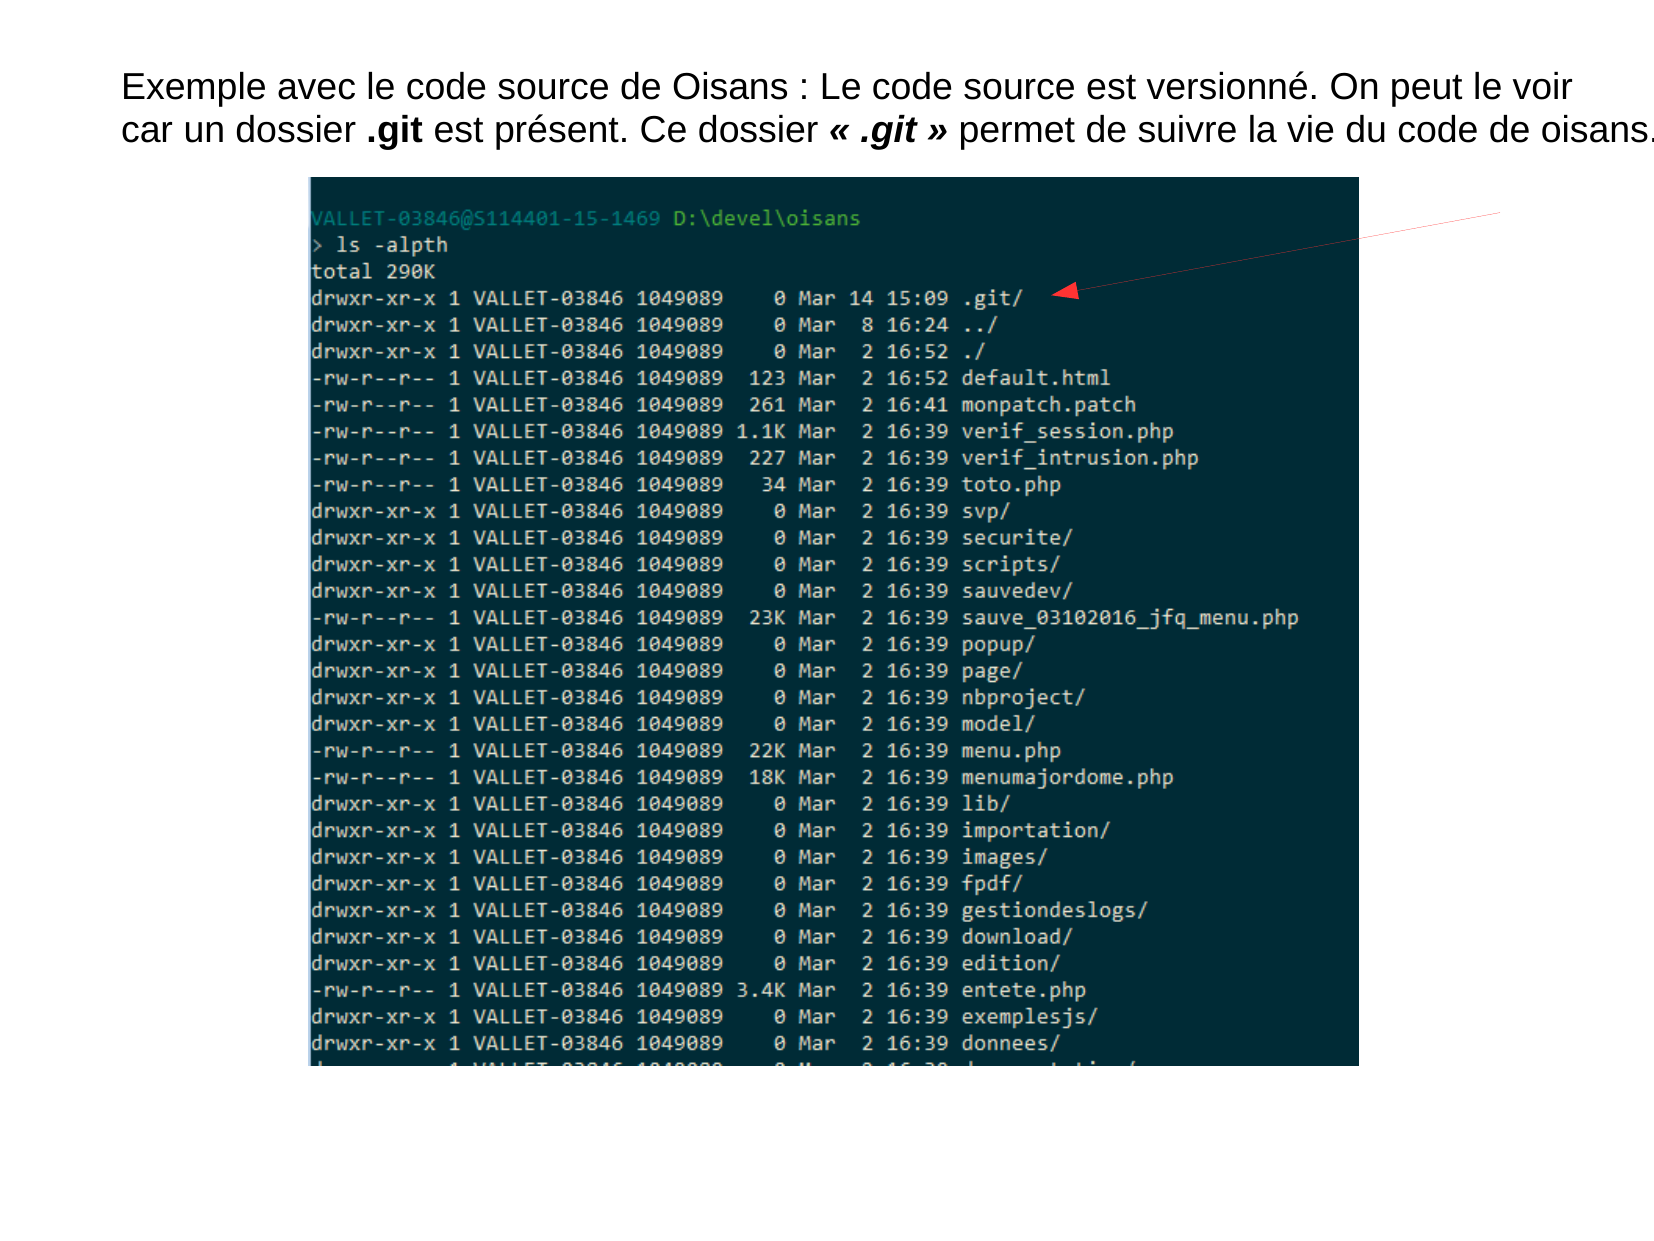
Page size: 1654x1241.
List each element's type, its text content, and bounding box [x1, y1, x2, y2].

picture [350, 294, 360, 305]
picture [938, 770, 948, 784]
picture [862, 291, 873, 305]
picture [467, 216, 473, 225]
picture [938, 398, 948, 411]
picture [425, 720, 435, 731]
picture [525, 770, 534, 784]
picture [775, 956, 786, 970]
picture [713, 371, 723, 385]
picture [487, 770, 498, 784]
picture [863, 424, 873, 438]
picture [612, 770, 623, 784]
picture [650, 531, 673, 544]
picture [826, 720, 836, 730]
picture [538, 690, 548, 704]
picture [889, 770, 898, 784]
picture [799, 451, 822, 464]
picture [1063, 582, 1072, 599]
picture [938, 1036, 948, 1050]
picture [350, 348, 373, 358]
picture [775, 531, 786, 544]
picture [525, 557, 534, 571]
picture [388, 348, 411, 358]
picture [562, 318, 573, 331]
picture [363, 454, 373, 464]
picture [826, 481, 836, 491]
picture [976, 827, 1024, 842]
picture [676, 557, 711, 571]
picture [926, 424, 935, 438]
picture [975, 560, 985, 571]
picture [517, 211, 523, 224]
picture [451, 291, 460, 305]
picture [562, 903, 573, 917]
picture [487, 371, 498, 385]
picture [799, 1036, 822, 1050]
picture [888, 744, 898, 757]
picture [388, 587, 398, 597]
picture [1013, 773, 1035, 784]
picture [425, 853, 435, 864]
picture [1025, 823, 1035, 837]
picture [863, 531, 873, 544]
picture [412, 265, 435, 278]
picture [338, 236, 346, 252]
picture [325, 960, 348, 970]
picture [487, 983, 498, 997]
picture [888, 451, 897, 464]
picture [425, 960, 436, 970]
picture [474, 398, 486, 411]
picture [487, 611, 498, 624]
picture [1001, 614, 1024, 624]
picture [1000, 720, 1011, 731]
picture [1075, 986, 1086, 1001]
picture [562, 584, 573, 597]
picture [562, 797, 573, 810]
picture [587, 557, 623, 571]
picture [337, 265, 347, 278]
picture [926, 664, 935, 677]
picture [576, 398, 584, 411]
picture [1026, 529, 1035, 544]
picture [525, 477, 534, 491]
picture [474, 1010, 486, 1023]
picture [799, 637, 822, 651]
picture [538, 797, 548, 810]
picture [900, 477, 911, 491]
picture [474, 318, 486, 331]
picture [474, 477, 486, 491]
picture [1025, 742, 1047, 762]
picture [863, 584, 872, 597]
picture [376, 211, 384, 225]
picture [325, 560, 348, 571]
picture [938, 371, 947, 385]
picture [938, 637, 948, 651]
picture [713, 877, 723, 890]
picture [363, 374, 373, 385]
picture [412, 241, 423, 256]
picture [826, 321, 836, 331]
picture [775, 1036, 786, 1050]
picture [576, 1036, 584, 1050]
picture [888, 983, 897, 997]
picture [713, 690, 723, 704]
picture [562, 823, 573, 837]
picture [676, 477, 711, 491]
picture [674, 211, 686, 225]
picture [502, 877, 510, 890]
picture [474, 664, 486, 677]
picture [799, 903, 822, 917]
picture [638, 1010, 648, 1023]
picture [1125, 611, 1136, 624]
picture [1101, 369, 1110, 385]
picture [938, 611, 949, 624]
picture [900, 557, 911, 571]
picture [900, 451, 911, 464]
picture [713, 584, 723, 597]
picture [826, 827, 836, 837]
picture [650, 504, 672, 518]
picture [976, 853, 997, 864]
picture [976, 933, 1010, 943]
picture [1039, 769, 1047, 788]
picture [1076, 427, 1085, 438]
picture [325, 880, 360, 890]
picture [1012, 423, 1023, 438]
picture [888, 850, 897, 864]
picture [325, 534, 360, 544]
picture [525, 956, 534, 970]
picture [1163, 609, 1174, 624]
picture [442, 211, 447, 225]
picture [487, 637, 498, 651]
picture [826, 427, 836, 438]
picture [576, 877, 584, 890]
picture [963, 715, 997, 731]
picture [525, 611, 534, 624]
picture [650, 850, 673, 864]
picture [587, 956, 623, 970]
picture [826, 374, 836, 385]
picture [474, 291, 486, 305]
picture [450, 956, 460, 970]
picture [713, 424, 723, 438]
picture [514, 345, 523, 358]
picture [525, 717, 534, 731]
picture [425, 294, 435, 305]
picture [514, 584, 522, 597]
picture [1138, 769, 1160, 788]
picture [1201, 614, 1235, 624]
picture [450, 398, 460, 411]
picture [638, 531, 648, 544]
picture [713, 823, 723, 837]
picture [502, 770, 510, 784]
picture [425, 1013, 436, 1023]
picture [562, 930, 573, 943]
picture [1026, 960, 1047, 970]
picture [425, 507, 435, 518]
picture [888, 717, 897, 731]
picture [775, 930, 786, 943]
picture [502, 371, 509, 385]
picture [525, 877, 534, 890]
picture [450, 717, 459, 731]
picture [451, 770, 460, 784]
picture [638, 424, 648, 438]
picture [888, 956, 898, 970]
picture [863, 930, 873, 943]
picture [325, 667, 360, 677]
picture [502, 850, 509, 864]
picture [650, 1010, 673, 1023]
picture [713, 770, 723, 784]
picture [525, 983, 534, 997]
picture [775, 690, 786, 704]
picture [799, 531, 822, 544]
picture [587, 1010, 623, 1023]
picture [562, 664, 573, 677]
picture [826, 906, 836, 917]
picture [551, 211, 559, 225]
picture [888, 531, 898, 544]
picture [425, 880, 436, 890]
picture [900, 850, 911, 864]
picture [826, 1039, 836, 1050]
picture [926, 531, 935, 544]
picture [799, 1010, 822, 1023]
picture [888, 318, 897, 331]
picture [826, 348, 836, 358]
picture [538, 877, 548, 890]
picture [502, 424, 510, 438]
picture [538, 531, 548, 544]
picture [926, 770, 935, 784]
picture [1175, 614, 1199, 629]
picture [325, 321, 360, 331]
picture [450, 318, 459, 331]
picture [775, 717, 786, 731]
picture [538, 983, 548, 997]
picture [713, 903, 723, 917]
picture [325, 747, 348, 757]
picture [451, 214, 457, 223]
picture [514, 531, 534, 544]
picture [763, 371, 772, 385]
picture [514, 744, 523, 757]
picture [926, 557, 935, 571]
picture [889, 903, 898, 917]
picture [325, 294, 348, 305]
picture [451, 690, 460, 704]
picture [926, 877, 935, 890]
picture [474, 344, 486, 358]
picture [514, 664, 523, 677]
picture [474, 770, 486, 784]
picture [863, 1036, 873, 1050]
picture [576, 477, 584, 491]
picture [926, 611, 935, 624]
picture [576, 318, 584, 331]
picture [926, 504, 935, 518]
picture [1051, 1035, 1060, 1051]
picture [799, 877, 822, 890]
picture [926, 930, 935, 943]
picture [450, 930, 460, 943]
picture [851, 215, 860, 225]
picture [363, 507, 373, 518]
picture [525, 797, 534, 810]
picture [487, 398, 498, 411]
picture [450, 584, 459, 597]
picture [576, 637, 584, 651]
picture [776, 210, 784, 227]
picture [1089, 1008, 1097, 1025]
picture [863, 956, 873, 970]
picture [1114, 611, 1123, 624]
picture [576, 291, 584, 305]
picture [562, 531, 573, 544]
picture [638, 637, 647, 651]
picture [863, 451, 872, 464]
picture [487, 823, 498, 837]
picture [900, 637, 911, 651]
picture [474, 371, 486, 385]
picture [1039, 449, 1047, 464]
picture [388, 560, 398, 571]
picture [1163, 449, 1185, 469]
picture [562, 371, 573, 385]
picture [514, 291, 523, 305]
picture [763, 451, 772, 464]
picture [938, 797, 948, 810]
picture [638, 983, 647, 997]
picture [925, 398, 936, 411]
picture [763, 424, 786, 438]
picture [638, 371, 647, 385]
picture [1100, 398, 1110, 411]
picture [1114, 449, 1122, 464]
picture [325, 374, 348, 385]
picture [587, 1036, 623, 1050]
picture [975, 875, 997, 895]
picture [487, 664, 498, 677]
picture [712, 318, 723, 331]
picture [638, 664, 647, 677]
picture [1026, 557, 1035, 571]
picture [474, 557, 486, 571]
picture [975, 427, 999, 438]
picture [474, 504, 486, 518]
picture [576, 744, 584, 757]
picture [964, 848, 972, 864]
picture [712, 664, 723, 677]
picture [1076, 906, 1085, 917]
picture [964, 534, 972, 544]
picture [650, 770, 673, 784]
picture [352, 212, 359, 225]
picture [474, 850, 486, 864]
picture [775, 664, 786, 677]
picture [799, 770, 822, 784]
picture [325, 1013, 360, 1023]
picture [713, 611, 723, 624]
picture [987, 1013, 998, 1023]
picture [514, 850, 522, 864]
picture [763, 210, 772, 225]
picture [525, 344, 534, 358]
picture [799, 584, 822, 597]
picture [576, 797, 584, 810]
picture [325, 268, 336, 278]
picture [650, 983, 673, 997]
picture [676, 344, 711, 358]
picture [425, 560, 436, 571]
picture [963, 454, 974, 464]
picture [612, 637, 623, 651]
picture [1025, 398, 1035, 411]
picture [425, 800, 435, 810]
picture [888, 930, 898, 943]
picture [1051, 611, 1060, 624]
picture [363, 720, 373, 730]
picture [525, 451, 534, 464]
picture [587, 850, 623, 864]
picture [863, 797, 873, 810]
picture [487, 956, 498, 970]
picture [538, 823, 548, 837]
picture [863, 504, 873, 518]
picture [676, 983, 711, 997]
picture [1001, 556, 1024, 576]
picture [502, 823, 510, 837]
picture [325, 720, 360, 731]
picture [487, 451, 498, 464]
picture [425, 906, 435, 917]
picture [502, 451, 509, 464]
picture [763, 477, 786, 491]
picture [926, 850, 935, 864]
picture [938, 717, 948, 731]
picture [900, 797, 911, 810]
picture [1064, 690, 1072, 704]
picture [863, 611, 873, 624]
picture [474, 744, 486, 757]
picture [538, 611, 547, 624]
picture [363, 427, 373, 438]
picture [638, 291, 648, 305]
picture [938, 451, 948, 464]
picture [888, 557, 898, 571]
picture [926, 318, 935, 331]
picture [888, 584, 897, 597]
picture [962, 667, 985, 682]
picture [638, 903, 648, 917]
picture [1025, 476, 1047, 496]
picture [1163, 427, 1174, 442]
picture [474, 451, 486, 464]
picture [514, 823, 523, 837]
picture [514, 424, 523, 438]
picture [826, 693, 836, 704]
picture [775, 398, 785, 411]
picture [325, 693, 348, 704]
picture [700, 744, 711, 757]
picture [713, 1036, 723, 1050]
picture [587, 371, 598, 385]
picture [538, 557, 548, 571]
picture [888, 690, 898, 704]
picture [576, 983, 584, 997]
picture [525, 1010, 534, 1023]
picture [587, 717, 623, 731]
picture [514, 398, 523, 411]
picture [502, 1036, 510, 1050]
picture [1163, 773, 1174, 788]
picture [1014, 960, 1022, 970]
picture [1126, 906, 1135, 917]
picture [863, 717, 872, 731]
picture [863, 637, 873, 651]
picture [900, 318, 911, 331]
picture [799, 371, 822, 385]
picture [937, 318, 948, 331]
picture [1001, 903, 1010, 917]
picture [538, 318, 548, 331]
picture [350, 693, 360, 704]
picture [363, 640, 373, 651]
picture [962, 1035, 972, 1050]
picture [1001, 956, 1010, 970]
picture [587, 477, 623, 491]
picture [388, 294, 398, 305]
picture [525, 291, 534, 305]
picture [400, 560, 411, 571]
picture [350, 960, 373, 970]
picture [538, 717, 548, 731]
picture [474, 823, 486, 837]
picture [487, 1010, 498, 1023]
picture [514, 557, 523, 571]
picture [863, 877, 873, 890]
picture [487, 690, 498, 704]
picture [938, 344, 948, 358]
picture [750, 744, 786, 757]
picture [676, 371, 711, 385]
picture [363, 933, 373, 943]
picture [576, 451, 584, 464]
picture [538, 903, 548, 917]
picture [587, 770, 610, 784]
picture [514, 690, 523, 704]
picture [400, 747, 411, 757]
picture [638, 797, 648, 810]
picture [650, 424, 673, 438]
picture [713, 451, 723, 464]
picture [926, 371, 935, 385]
picture [799, 690, 822, 704]
picture [576, 770, 584, 784]
picture [926, 903, 935, 917]
picture [900, 371, 911, 385]
picture [799, 291, 822, 305]
picture [474, 797, 486, 810]
picture [639, 213, 645, 222]
picture [538, 956, 547, 970]
picture [538, 398, 548, 411]
picture [1039, 1039, 1047, 1050]
picture [638, 850, 647, 864]
picture [963, 614, 972, 624]
picture [712, 797, 723, 810]
picture [388, 906, 398, 917]
picture [388, 1013, 411, 1023]
picture [514, 451, 522, 464]
picture [525, 744, 534, 757]
picture [799, 823, 822, 837]
picture [1125, 396, 1135, 411]
picture [638, 477, 648, 491]
picture [799, 398, 822, 411]
picture [713, 1010, 723, 1023]
picture [525, 504, 534, 518]
picture [975, 906, 986, 917]
picture [675, 717, 711, 731]
picture [713, 344, 723, 358]
picture [988, 560, 999, 571]
picture [801, 215, 809, 225]
picture [474, 531, 486, 544]
picture [799, 557, 822, 571]
picture [976, 795, 984, 810]
picture [1026, 933, 1047, 943]
picture [650, 956, 673, 970]
picture [1137, 609, 1160, 629]
picture [587, 531, 623, 544]
picture [325, 587, 360, 597]
picture [900, 504, 911, 518]
picture [562, 1010, 573, 1023]
picture [650, 823, 673, 837]
picture [1014, 902, 1022, 917]
picture [538, 1010, 548, 1023]
picture [325, 427, 348, 438]
picture [1064, 529, 1072, 546]
picture [388, 265, 410, 278]
picture [863, 983, 872, 997]
picture [363, 560, 373, 571]
picture [1001, 291, 1010, 305]
picture [1100, 611, 1111, 624]
picture [650, 717, 673, 731]
picture [676, 823, 711, 837]
picture [525, 371, 534, 385]
picture [938, 477, 949, 489]
picture [487, 850, 498, 864]
picture [826, 853, 836, 864]
picture [799, 717, 822, 731]
picture [325, 1039, 348, 1050]
picture [487, 584, 498, 597]
picture [576, 584, 584, 597]
picture [900, 717, 911, 731]
picture [1139, 902, 1147, 918]
picture [964, 507, 972, 518]
picture [799, 983, 822, 997]
picture [863, 371, 872, 385]
picture [1263, 609, 1285, 629]
picture [325, 986, 348, 997]
picture [525, 664, 534, 677]
picture [738, 983, 747, 997]
picture [975, 689, 1024, 709]
picture [538, 584, 548, 597]
picture [826, 1013, 836, 1023]
picture [900, 877, 911, 890]
picture [1000, 795, 1010, 812]
picture [425, 348, 436, 358]
picture [1062, 370, 1072, 385]
picture [1038, 611, 1049, 624]
picture [451, 983, 459, 997]
picture [400, 960, 411, 970]
picture [775, 584, 786, 597]
picture [562, 637, 573, 651]
picture [888, 424, 898, 438]
picture [638, 877, 648, 890]
picture [826, 986, 836, 997]
picture [388, 1039, 398, 1050]
picture [514, 770, 522, 784]
picture [562, 1036, 573, 1050]
picture [975, 614, 997, 624]
picture [964, 587, 972, 597]
picture [363, 294, 373, 305]
picture [538, 637, 548, 651]
picture [1288, 614, 1299, 629]
picture [614, 211, 622, 225]
picture [988, 478, 997, 491]
picture [538, 744, 547, 757]
picture [938, 424, 949, 438]
picture [926, 637, 935, 651]
picture [474, 877, 486, 890]
picture [938, 531, 949, 544]
picture [576, 850, 584, 864]
picture [487, 797, 498, 810]
picture [1000, 667, 1011, 677]
picture [938, 690, 949, 704]
picture [538, 1036, 548, 1050]
picture [863, 825, 873, 837]
picture [675, 1010, 698, 1023]
picture [587, 451, 623, 464]
picture [900, 531, 911, 544]
picture [576, 557, 584, 571]
picture [587, 611, 623, 624]
picture [1000, 534, 1010, 544]
picture [363, 587, 373, 597]
picture [514, 717, 521, 731]
picture [962, 1013, 974, 1023]
picture [799, 930, 822, 943]
picture [712, 210, 735, 225]
picture [799, 797, 822, 810]
picture [325, 614, 348, 624]
picture [576, 823, 584, 837]
picture [400, 294, 411, 305]
picture [450, 797, 460, 810]
picture [900, 956, 911, 970]
picture [487, 930, 498, 943]
picture [638, 956, 648, 970]
picture [650, 371, 673, 385]
picture [888, 1010, 898, 1023]
picture [737, 215, 747, 225]
picture [425, 933, 436, 943]
picture [1064, 427, 1072, 438]
picture [826, 747, 836, 757]
picture [562, 344, 573, 358]
picture [308, 177, 322, 1066]
picture [987, 795, 999, 810]
picture [1025, 986, 1036, 997]
picture [750, 611, 786, 624]
picture [863, 344, 873, 358]
picture [962, 986, 985, 997]
picture [638, 504, 647, 518]
picture [888, 797, 898, 810]
picture [525, 584, 534, 597]
picture [363, 693, 373, 704]
picture [676, 504, 711, 518]
picture [562, 398, 573, 411]
picture [799, 344, 822, 358]
picture [826, 534, 836, 544]
picture [600, 983, 623, 997]
picture [1026, 369, 1035, 385]
picture [562, 504, 573, 518]
picture [587, 690, 623, 704]
picture [926, 1036, 935, 1050]
picture [388, 693, 398, 704]
picture [363, 263, 371, 278]
picture [638, 717, 646, 731]
picture [587, 584, 623, 597]
picture [775, 318, 786, 331]
picture [1014, 875, 1022, 892]
picture [1000, 986, 1011, 997]
picture [587, 637, 610, 651]
picture [938, 504, 948, 518]
picture [451, 637, 460, 651]
picture [713, 637, 723, 651]
picture [451, 877, 460, 890]
picture [350, 827, 360, 837]
picture [650, 797, 673, 810]
picture [775, 637, 786, 651]
picture [502, 531, 510, 544]
picture [1088, 374, 1099, 385]
picture [675, 744, 698, 757]
picture [938, 584, 948, 597]
picture [675, 797, 711, 810]
picture [900, 584, 911, 597]
picture [1076, 454, 1097, 464]
picture [1050, 928, 1060, 943]
picture [1075, 611, 1086, 624]
picture [1014, 928, 1022, 943]
picture [400, 773, 411, 784]
picture [975, 454, 999, 464]
picture [587, 664, 623, 677]
picture [751, 770, 760, 784]
picture [538, 770, 548, 784]
picture [1025, 906, 1047, 917]
picture [388, 933, 411, 943]
picture [926, 717, 935, 731]
picture [487, 318, 498, 331]
picture [676, 770, 711, 784]
picture [514, 903, 523, 917]
picture [474, 424, 486, 438]
picture [713, 291, 723, 305]
picture [637, 584, 647, 597]
picture [576, 903, 584, 917]
picture [851, 291, 860, 305]
picture [425, 534, 435, 544]
picture [826, 215, 835, 225]
picture [562, 956, 573, 970]
picture [1050, 769, 1085, 784]
picture [938, 1010, 949, 1023]
picture [962, 640, 973, 655]
picture [650, 477, 673, 491]
picture [713, 983, 723, 997]
picture [1051, 955, 1060, 972]
picture [487, 291, 498, 305]
picture [325, 800, 360, 810]
picture [938, 850, 948, 864]
picture [701, 210, 709, 227]
picture [1075, 371, 1085, 385]
picture [400, 906, 411, 917]
picture [900, 983, 911, 997]
picture [976, 507, 999, 522]
picture [474, 983, 486, 997]
picture [425, 640, 435, 651]
picture [562, 611, 573, 624]
picture [450, 611, 460, 624]
picture [638, 344, 648, 358]
picture [1076, 689, 1085, 705]
picture [363, 880, 373, 890]
picture [325, 933, 360, 943]
picture [502, 797, 510, 810]
picture [502, 584, 509, 597]
picture [576, 371, 584, 385]
picture [676, 956, 711, 970]
picture [531, 212, 535, 225]
picture [775, 344, 786, 358]
picture [350, 906, 360, 917]
picture [562, 477, 573, 491]
picture [649, 1036, 673, 1050]
picture [576, 717, 584, 731]
picture [502, 557, 510, 571]
picture [650, 930, 673, 943]
picture [1101, 427, 1122, 438]
picture [514, 637, 522, 651]
picture [826, 294, 836, 305]
picture [487, 717, 498, 730]
picture [649, 291, 673, 305]
picture [502, 983, 509, 997]
picture [938, 557, 949, 571]
picture [525, 823, 534, 837]
picture [600, 371, 623, 385]
picture [1088, 611, 1098, 624]
picture [400, 481, 411, 491]
picture [976, 1039, 997, 1050]
picture [976, 1013, 986, 1023]
picture [826, 960, 836, 970]
picture [451, 744, 460, 757]
picture [514, 957, 523, 970]
picture [650, 557, 673, 571]
picture [514, 478, 523, 491]
picture [514, 877, 523, 890]
picture [587, 877, 623, 890]
picture [989, 290, 997, 305]
picture [538, 930, 548, 943]
picture [631, 211, 635, 225]
picture [799, 504, 822, 518]
picture [713, 477, 723, 491]
picture [926, 477, 935, 491]
picture [889, 291, 898, 305]
picture [826, 773, 836, 784]
picture [363, 747, 373, 757]
picture [400, 374, 411, 385]
picture [1000, 1039, 1036, 1050]
picture [900, 930, 911, 943]
picture [676, 690, 711, 704]
picture [388, 880, 411, 890]
picture [363, 1039, 373, 1050]
picture [538, 344, 547, 358]
picture [437, 236, 447, 252]
picture [775, 557, 786, 571]
picture [514, 371, 522, 385]
picture [451, 903, 460, 917]
picture [388, 640, 398, 651]
picture [1075, 401, 1097, 416]
picture [863, 744, 873, 757]
picture [425, 587, 435, 597]
picture [538, 371, 548, 385]
picture [863, 1010, 873, 1023]
picture [587, 903, 623, 917]
picture [487, 424, 498, 438]
picture [888, 371, 897, 385]
picture [637, 451, 647, 464]
picture [363, 853, 373, 864]
picture [538, 451, 548, 464]
picture [938, 983, 948, 997]
picture [900, 611, 911, 624]
picture [587, 797, 623, 810]
picture [489, 211, 497, 225]
picture [888, 398, 898, 411]
picture [388, 321, 411, 331]
picture [388, 534, 411, 544]
picture [1050, 427, 1061, 438]
picture [400, 986, 411, 997]
picture [900, 903, 911, 917]
picture [502, 504, 510, 518]
text_box Exemple avec le code source de Oisans : Le code source est versionné. On peut le voir car un dossier .git est présent. Ce dossier « .git » permet de suivre la vie du code de oisans. [106, 58, 1654, 284]
picture [474, 717, 486, 731]
picture [799, 664, 822, 677]
picture [400, 587, 411, 597]
picture [502, 318, 510, 331]
picture [587, 823, 623, 837]
picture [502, 1010, 510, 1023]
picture [650, 611, 673, 624]
picture [900, 823, 911, 837]
picture [962, 906, 974, 921]
picture [676, 903, 711, 917]
picture [325, 906, 348, 917]
picture [487, 877, 498, 890]
picture [487, 557, 498, 571]
picture [562, 557, 573, 571]
picture [938, 903, 948, 917]
picture [637, 930, 648, 943]
picture [888, 344, 898, 358]
picture [576, 956, 584, 970]
picture [888, 877, 898, 890]
picture [900, 664, 911, 677]
picture [1051, 823, 1060, 837]
picture [450, 478, 460, 491]
picture [325, 348, 348, 358]
picture [713, 557, 723, 571]
picture [1238, 614, 1247, 624]
picture [325, 773, 348, 784]
picture [863, 477, 873, 491]
picture [964, 560, 972, 571]
picture [525, 850, 534, 864]
picture [751, 398, 760, 411]
picture [962, 928, 972, 943]
picture [863, 770, 873, 784]
picture [487, 903, 498, 917]
picture [826, 587, 836, 597]
picture [926, 983, 935, 997]
picture [514, 1010, 523, 1023]
picture [451, 1010, 460, 1023]
picture [450, 344, 460, 358]
picture [525, 424, 534, 438]
picture [400, 640, 411, 651]
picture [474, 956, 486, 970]
picture [538, 664, 548, 677]
picture [1015, 715, 1022, 731]
picture [826, 560, 836, 571]
picture [900, 398, 911, 411]
picture [562, 717, 573, 731]
picture [400, 693, 411, 704]
picture [487, 344, 498, 358]
picture [363, 800, 373, 810]
picture [826, 800, 836, 810]
picture [900, 770, 911, 784]
picture [888, 1036, 898, 1050]
picture [1138, 423, 1160, 442]
picture [938, 930, 948, 943]
picture [1101, 906, 1124, 921]
picture [713, 717, 723, 731]
picture [1050, 981, 1072, 1001]
picture [350, 241, 359, 252]
picture [775, 1010, 786, 1023]
picture [900, 424, 911, 438]
picture [363, 614, 373, 624]
picture [1000, 773, 1010, 784]
picture [325, 454, 348, 464]
picture [587, 398, 623, 411]
picture [1013, 534, 1024, 544]
picture [749, 215, 760, 225]
picture [502, 344, 510, 358]
picture [799, 478, 822, 491]
picture [1064, 611, 1073, 624]
picture [1051, 1013, 1060, 1023]
picture [587, 424, 623, 438]
picture [926, 823, 935, 837]
picture [502, 611, 510, 624]
picture [1012, 983, 1022, 997]
picture [539, 477, 547, 491]
picture [675, 877, 698, 890]
picture [502, 956, 510, 970]
picture [388, 667, 410, 677]
picture [450, 451, 459, 464]
picture [325, 640, 360, 651]
picture [963, 875, 974, 890]
picture [775, 504, 786, 518]
picture [713, 744, 723, 757]
picture [538, 424, 548, 438]
picture [962, 955, 985, 970]
picture [650, 451, 673, 464]
picture [525, 690, 534, 704]
picture [637, 318, 647, 331]
picture [1001, 1013, 1024, 1028]
picture [650, 744, 673, 757]
picture [938, 877, 949, 890]
picture [863, 664, 873, 677]
picture [576, 664, 584, 677]
picture [538, 850, 548, 864]
picture [1013, 449, 1023, 464]
picture [675, 451, 711, 464]
picture [1039, 427, 1047, 438]
picture [425, 827, 436, 837]
picture [989, 906, 997, 917]
picture [799, 611, 822, 624]
picture [713, 504, 723, 518]
picture [525, 318, 534, 331]
picture [926, 584, 935, 597]
picture [587, 930, 623, 943]
picture [587, 291, 623, 305]
picture [400, 614, 411, 624]
picture [562, 451, 573, 464]
picture [562, 690, 573, 704]
picture [562, 850, 573, 864]
picture [538, 291, 548, 305]
picture [576, 344, 584, 358]
picture [787, 215, 798, 225]
picture [363, 986, 373, 997]
picture [474, 584, 486, 597]
picture [862, 318, 873, 331]
picture [314, 240, 321, 251]
picture [576, 531, 584, 544]
picture [700, 1010, 711, 1023]
picture [451, 504, 460, 518]
picture [1000, 875, 1011, 890]
picture [363, 667, 373, 677]
picture [650, 903, 673, 917]
picture [1076, 827, 1097, 837]
picture [514, 504, 522, 518]
picture [451, 371, 459, 385]
picture [676, 637, 711, 651]
picture [799, 744, 822, 757]
picture [650, 318, 673, 331]
picture [1088, 773, 1124, 784]
picture [587, 983, 598, 997]
picture [650, 877, 673, 890]
picture [826, 933, 836, 943]
picture [1001, 449, 1009, 464]
picture [676, 291, 711, 305]
picture [826, 454, 836, 464]
picture [675, 664, 711, 677]
picture [400, 454, 411, 464]
picture [650, 584, 673, 597]
picture [675, 584, 711, 597]
picture [738, 424, 748, 438]
picture [525, 398, 534, 411]
picture [502, 637, 510, 651]
picture [1064, 1008, 1072, 1028]
picture [502, 744, 510, 757]
picture [501, 211, 509, 225]
picture [525, 637, 534, 651]
picture [587, 504, 598, 518]
picture [650, 398, 673, 411]
picture [576, 424, 584, 438]
picture [502, 930, 510, 943]
picture [590, 211, 596, 219]
picture [675, 398, 711, 411]
picture [1089, 423, 1097, 438]
picture [1037, 401, 1047, 411]
picture [388, 800, 411, 810]
picture [675, 531, 711, 544]
picture [963, 478, 972, 491]
picture [502, 291, 510, 305]
picture [350, 1039, 360, 1050]
picture [576, 504, 584, 518]
picture [587, 344, 623, 358]
picture [762, 770, 786, 784]
picture [776, 451, 786, 464]
picture [901, 291, 910, 305]
picture [1000, 747, 1010, 757]
picture [675, 611, 711, 624]
picture [325, 401, 348, 411]
picture [1000, 853, 1024, 868]
picture [1001, 481, 1011, 491]
picture [1037, 827, 1047, 837]
picture [363, 906, 373, 917]
picture [1001, 503, 1010, 519]
picture [576, 930, 584, 943]
picture [562, 744, 573, 757]
picture [514, 797, 522, 810]
picture [349, 268, 359, 278]
picture [1050, 747, 1061, 762]
picture [325, 853, 360, 864]
picture [963, 747, 997, 757]
picture [474, 903, 486, 917]
picture [988, 316, 997, 333]
picture [638, 690, 648, 704]
picture [762, 398, 773, 411]
picture [487, 504, 498, 518]
picture [1037, 1013, 1049, 1023]
picture [649, 637, 673, 651]
picture [976, 343, 985, 360]
picture [799, 850, 822, 864]
picture [1000, 401, 1022, 416]
picture [525, 1036, 534, 1050]
picture [938, 956, 949, 968]
picture [1050, 534, 1061, 544]
picture [388, 507, 398, 518]
picture [451, 557, 460, 571]
picture [649, 344, 673, 358]
picture [926, 690, 935, 704]
picture [425, 1039, 435, 1050]
picture [926, 744, 935, 757]
picture [638, 744, 648, 757]
picture [900, 744, 911, 757]
picture [813, 215, 822, 225]
picture [963, 827, 972, 837]
picture [587, 744, 623, 757]
picture [638, 398, 648, 411]
picture [1014, 662, 1022, 679]
picture [576, 690, 584, 704]
picture [514, 1036, 523, 1050]
picture [502, 398, 510, 411]
picture [1001, 423, 1010, 438]
picture [400, 507, 411, 518]
picture [987, 983, 997, 997]
picture [502, 690, 510, 704]
picture [1064, 827, 1072, 837]
picture [1025, 715, 1035, 732]
picture [474, 930, 486, 943]
picture [400, 427, 411, 438]
picture [676, 1036, 711, 1050]
picture [775, 850, 786, 864]
picture [363, 481, 373, 491]
picture [863, 903, 873, 917]
picture [1050, 451, 1072, 464]
picture [400, 1039, 411, 1050]
picture [975, 294, 986, 310]
picture [975, 534, 997, 544]
picture [1076, 1013, 1085, 1023]
picture [562, 291, 573, 305]
picture [363, 321, 373, 331]
picture [1001, 582, 1061, 597]
picture [562, 983, 573, 997]
picture [525, 930, 534, 943]
picture [474, 611, 486, 624]
picture [577, 211, 584, 225]
picture [487, 1036, 498, 1050]
picture [775, 823, 786, 837]
picture [713, 850, 723, 864]
picture [900, 1010, 911, 1023]
picture [638, 1036, 648, 1050]
picture [713, 398, 723, 411]
picture [638, 770, 648, 784]
picture [838, 215, 847, 225]
picture [751, 371, 760, 385]
picture [963, 773, 997, 784]
picture [538, 504, 548, 518]
picture [963, 427, 973, 438]
picture [1063, 928, 1072, 945]
picture [650, 664, 673, 677]
picture [600, 504, 623, 518]
picture [1101, 822, 1110, 838]
picture [775, 291, 786, 305]
picture [975, 369, 998, 385]
picture [562, 877, 573, 890]
picture [363, 827, 373, 837]
picture [400, 827, 411, 837]
picture [964, 795, 972, 810]
picture [863, 557, 873, 571]
picture [926, 797, 935, 810]
picture [826, 614, 836, 624]
picture [888, 611, 898, 624]
picture [487, 744, 498, 757]
picture [514, 611, 523, 624]
picture [826, 507, 836, 518]
picture [325, 481, 348, 491]
picture [988, 667, 999, 682]
picture [826, 880, 836, 890]
picture [1101, 454, 1110, 464]
picture [576, 611, 584, 624]
picture [1112, 401, 1122, 411]
picture [562, 770, 573, 784]
picture [712, 531, 723, 544]
picture [900, 690, 911, 704]
picture [514, 318, 522, 331]
picture [975, 587, 997, 597]
picture [1126, 454, 1147, 464]
picture [938, 823, 949, 837]
picture [450, 664, 460, 677]
picture [1050, 481, 1061, 496]
picture [502, 478, 510, 491]
picture [388, 960, 398, 970]
picture [451, 1036, 460, 1050]
picture [938, 744, 949, 757]
picture [926, 1010, 935, 1023]
picture [1039, 560, 1047, 571]
picture [514, 930, 522, 943]
picture [401, 236, 409, 252]
picture [799, 424, 822, 438]
picture [638, 611, 648, 624]
picture [487, 477, 498, 491]
picture [900, 1036, 911, 1050]
picture [713, 956, 723, 970]
picture [325, 827, 348, 837]
picture [363, 1013, 373, 1023]
picture [700, 877, 711, 890]
picture [638, 823, 648, 837]
picture [775, 903, 786, 917]
picture [926, 451, 935, 464]
picture [502, 717, 509, 731]
picture [1051, 556, 1060, 572]
picture [451, 424, 460, 438]
picture [676, 424, 711, 438]
picture [502, 903, 510, 917]
picture [1026, 636, 1035, 652]
picture [388, 720, 411, 731]
picture [502, 664, 510, 677]
picture [863, 398, 873, 411]
picture [1000, 374, 1022, 385]
picture [424, 238, 434, 252]
picture [363, 401, 373, 411]
picture [889, 637, 898, 651]
picture [387, 241, 397, 252]
picture [962, 370, 972, 385]
picture [562, 424, 573, 438]
picture [487, 531, 498, 544]
picture [826, 640, 836, 651]
picture [988, 960, 997, 970]
picture [926, 344, 935, 358]
picture [638, 557, 648, 571]
picture [1037, 531, 1047, 544]
picture [863, 850, 872, 864]
picture [350, 560, 360, 571]
picture [474, 637, 486, 651]
picture [675, 930, 711, 943]
picture [712, 930, 723, 943]
picture [363, 534, 373, 544]
picture [888, 823, 898, 837]
picture [364, 212, 371, 225]
picture [450, 531, 460, 544]
picture [388, 827, 398, 837]
picture [962, 693, 972, 704]
picture [900, 344, 911, 358]
picture [514, 983, 522, 997]
picture [474, 1036, 486, 1050]
picture [1026, 853, 1035, 864]
picture [775, 877, 786, 890]
picture [775, 797, 786, 810]
picture [888, 504, 898, 518]
picture [938, 664, 948, 677]
picture [1038, 848, 1047, 865]
picture [963, 401, 997, 411]
picture [826, 401, 836, 411]
picture [776, 371, 784, 385]
picture [525, 903, 534, 917]
picture [888, 478, 898, 491]
picture [587, 318, 623, 331]
picture [1089, 902, 1097, 917]
picture [1050, 396, 1060, 411]
picture [425, 667, 435, 677]
picture [474, 690, 486, 704]
picture [450, 823, 460, 837]
picture [576, 1010, 584, 1023]
picture [799, 318, 822, 331]
picture [976, 481, 986, 491]
picture [826, 667, 836, 677]
picture [400, 401, 411, 411]
picture [400, 853, 411, 863]
picture [751, 451, 759, 464]
picture [650, 690, 673, 704]
picture [1013, 290, 1022, 306]
picture [863, 692, 873, 704]
picture [975, 640, 1024, 655]
picture [799, 956, 822, 970]
picture [925, 291, 948, 305]
picture [388, 853, 398, 864]
picture [926, 956, 935, 970]
picture [450, 850, 459, 864]
picture [1188, 454, 1199, 469]
picture [325, 507, 360, 518]
picture [425, 693, 436, 704]
picture [1026, 1008, 1035, 1023]
picture [1050, 902, 1074, 917]
picture [675, 318, 711, 331]
picture [763, 983, 786, 997]
picture [1026, 689, 1060, 709]
picture [676, 850, 711, 864]
picture [1038, 371, 1047, 385]
picture [425, 321, 436, 331]
picture [888, 664, 898, 677]
picture [363, 773, 373, 784]
